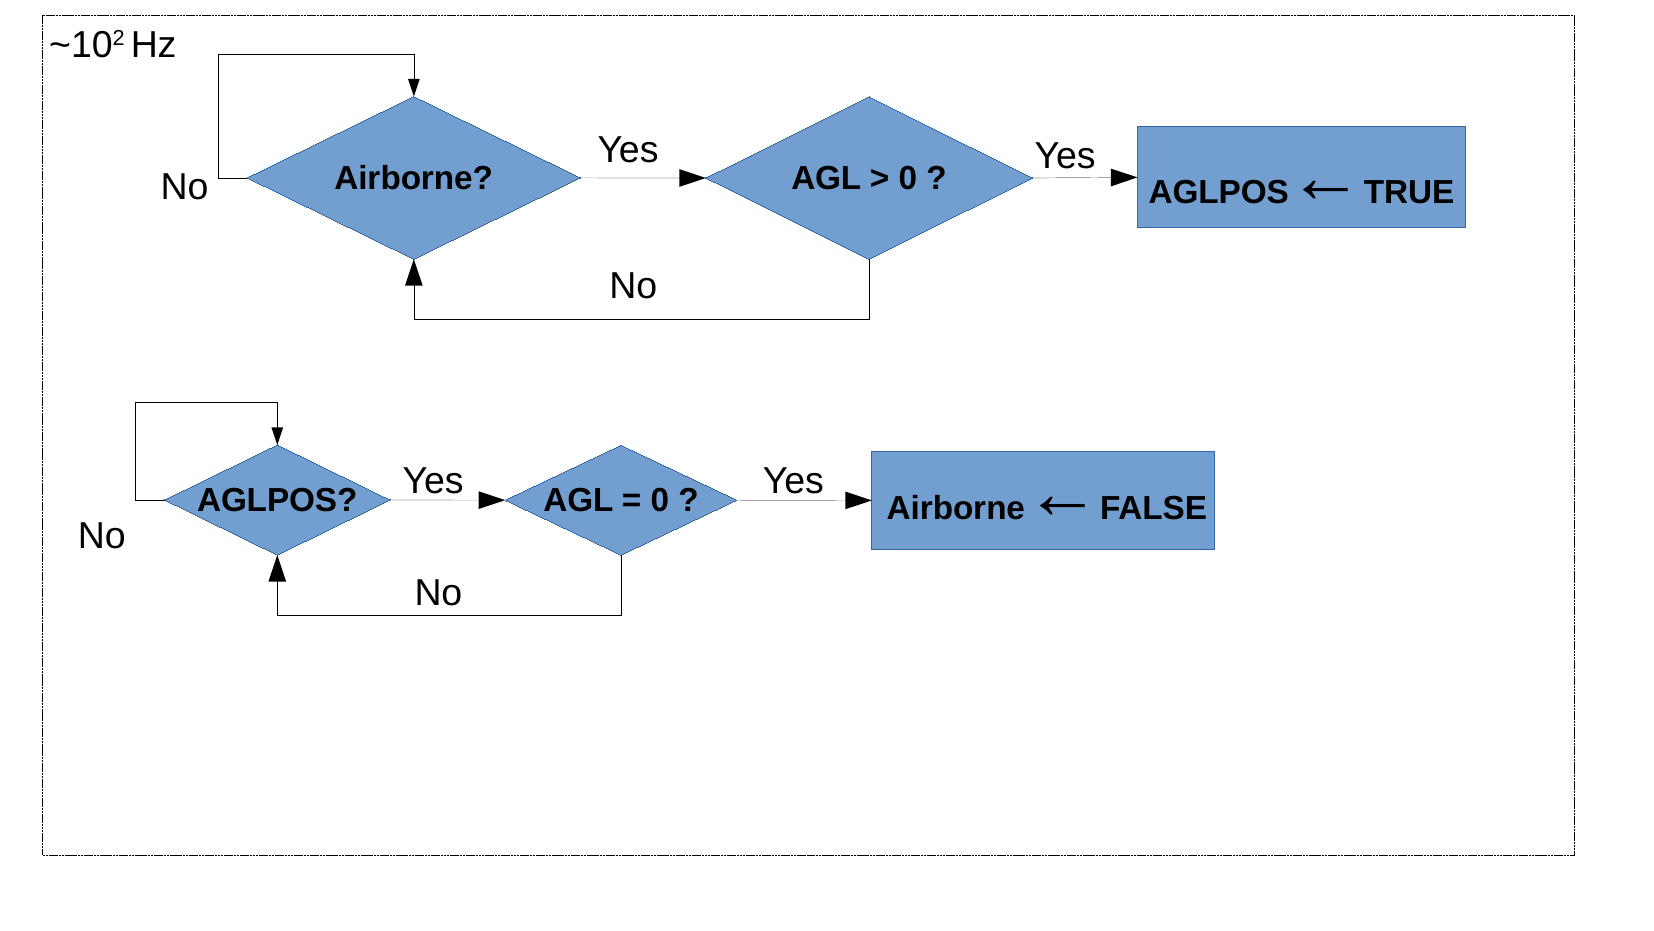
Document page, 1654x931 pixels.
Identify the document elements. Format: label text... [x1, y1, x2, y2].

text_box No [63, 506, 235, 564]
text_box No [594, 257, 766, 315]
text_box Yes [1019, 127, 1191, 185]
text_box AGLPOS? [164, 445, 387, 555]
text_box AGL > 0 ? [707, 96, 1019, 260]
text_box [871, 544, 1215, 550]
text_box Airborne? [287, 96, 581, 259]
text_box Airborne←FALSE [871, 443, 1263, 544]
text_box Yes [748, 452, 871, 510]
text_box AGLPOS←TRUE [1137, 126, 1466, 228]
text_box Yes [582, 121, 754, 179]
text_box No [399, 564, 571, 622]
text_box AGL = 0 ? [523, 445, 737, 556]
text_box Yes [387, 452, 559, 509]
text_box ~102 Hz [34, 16, 217, 77]
text_box No [145, 158, 317, 216]
